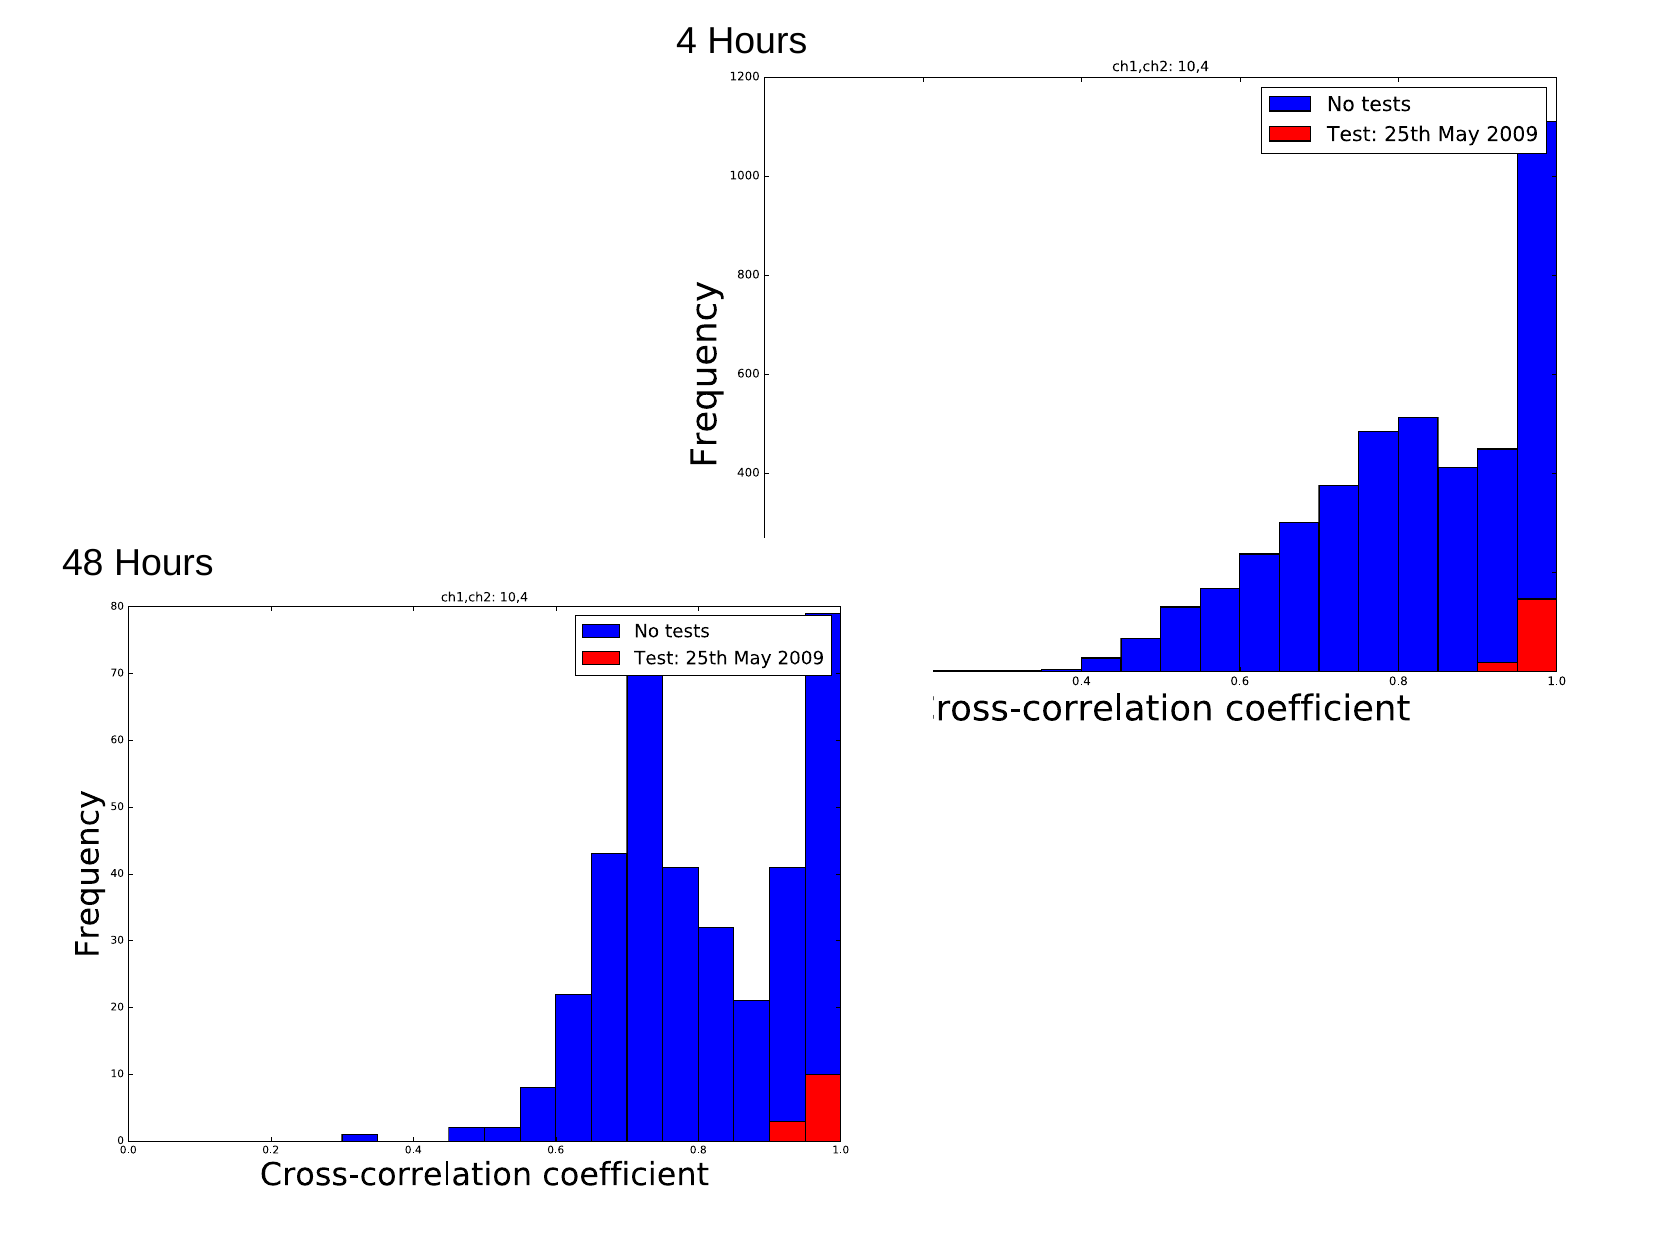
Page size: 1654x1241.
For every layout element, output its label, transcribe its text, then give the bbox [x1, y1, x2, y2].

text_box 4 Hours [661, 11, 1146, 69]
text_box 48 Hours [47, 533, 532, 591]
picture [12, 0, 1654, 1228]
